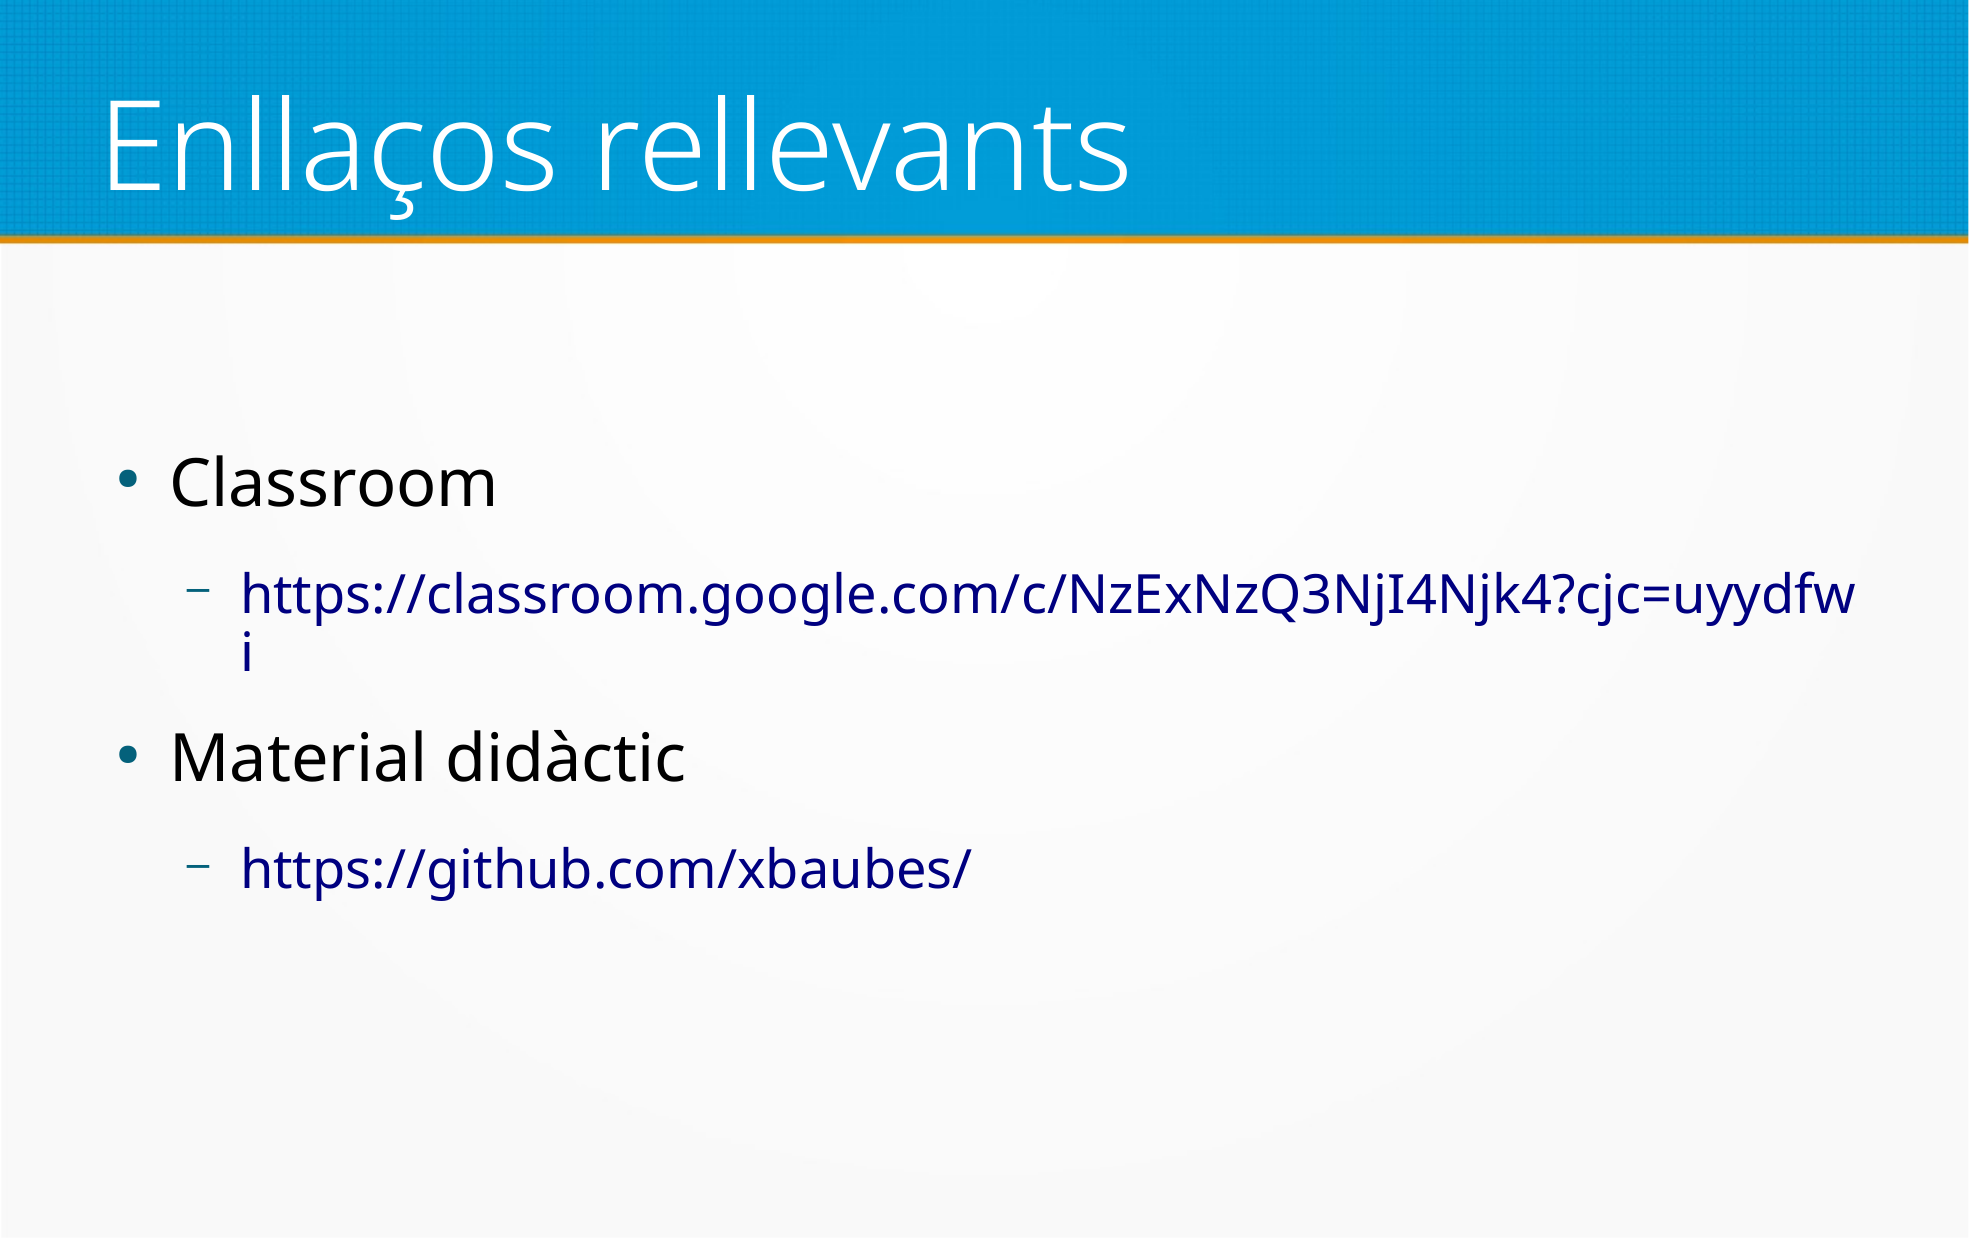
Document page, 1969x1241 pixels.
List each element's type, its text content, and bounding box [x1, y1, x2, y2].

list Classroom https://classroom.google.com/c/NzExNzQ3NjI4Njk4?cjc=uyydfwi Material didàctic https://github.com/xbaubes/ [98, 315, 1861, 1081]
picture [0, 233, 1969, 1241]
title Enllaços rellevants [98, 19, 1870, 227]
